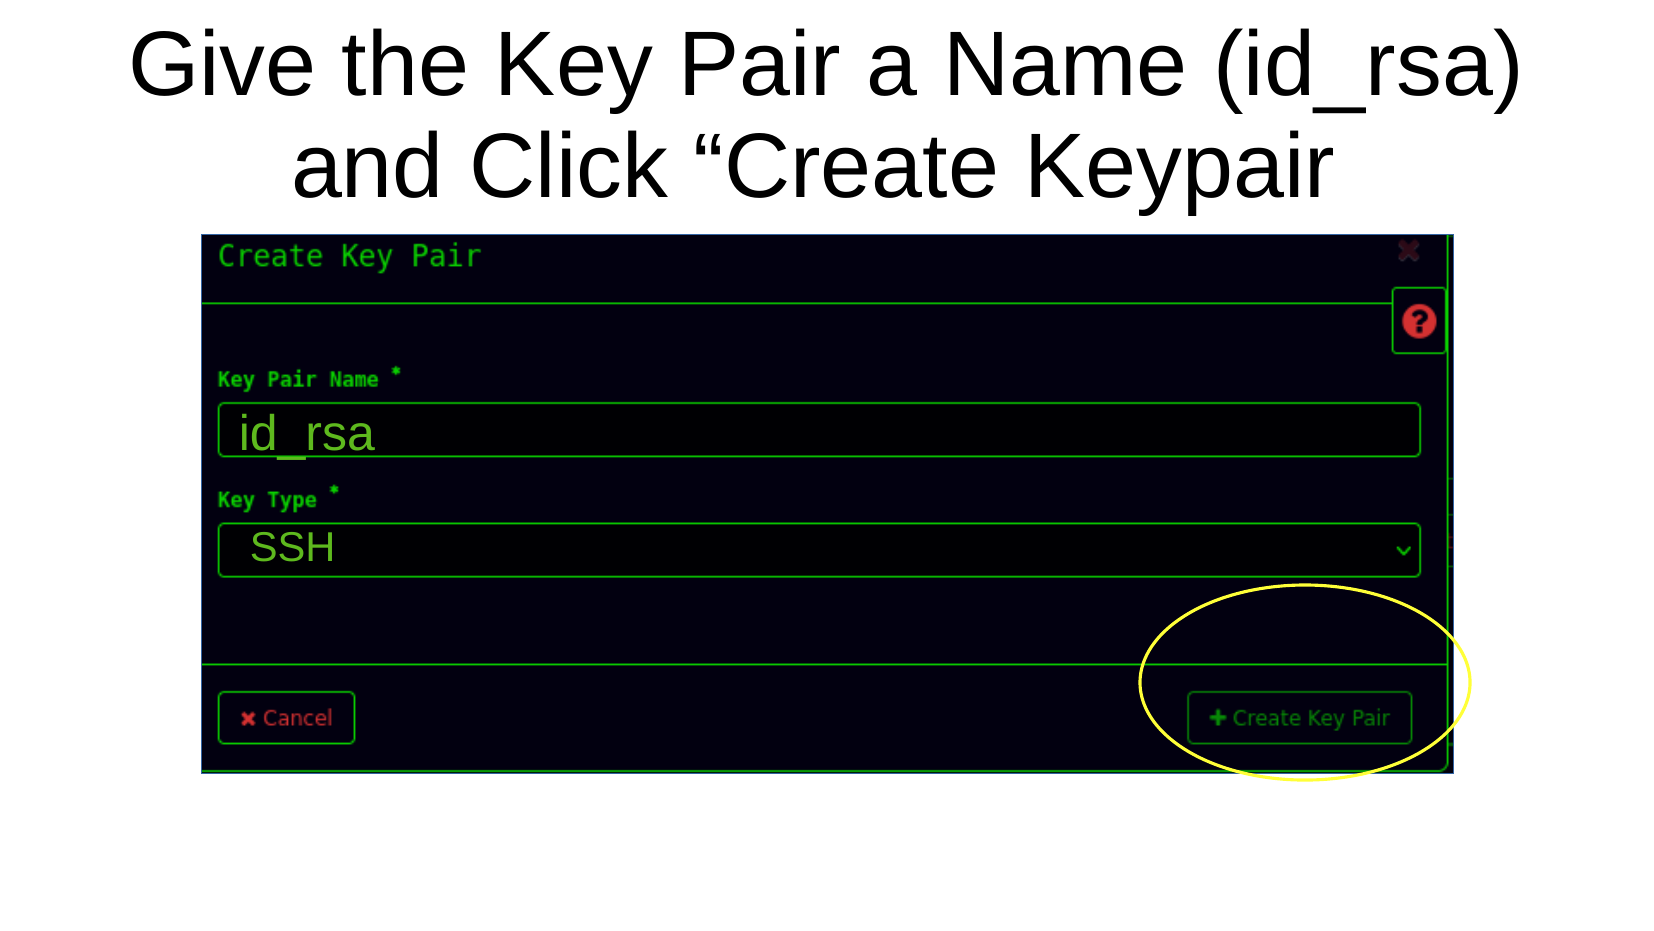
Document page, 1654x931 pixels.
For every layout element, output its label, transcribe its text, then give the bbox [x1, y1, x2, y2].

title Give the Key Pair a Name (id_rsa) and Click “Create Keypair [82, 12, 1571, 218]
title id_rsa [238, 405, 376, 461]
title SSH [142, 472, 443, 623]
picture [1374, 729, 1454, 774]
picture [1142, 587, 1454, 774]
picture [201, 234, 1454, 774]
